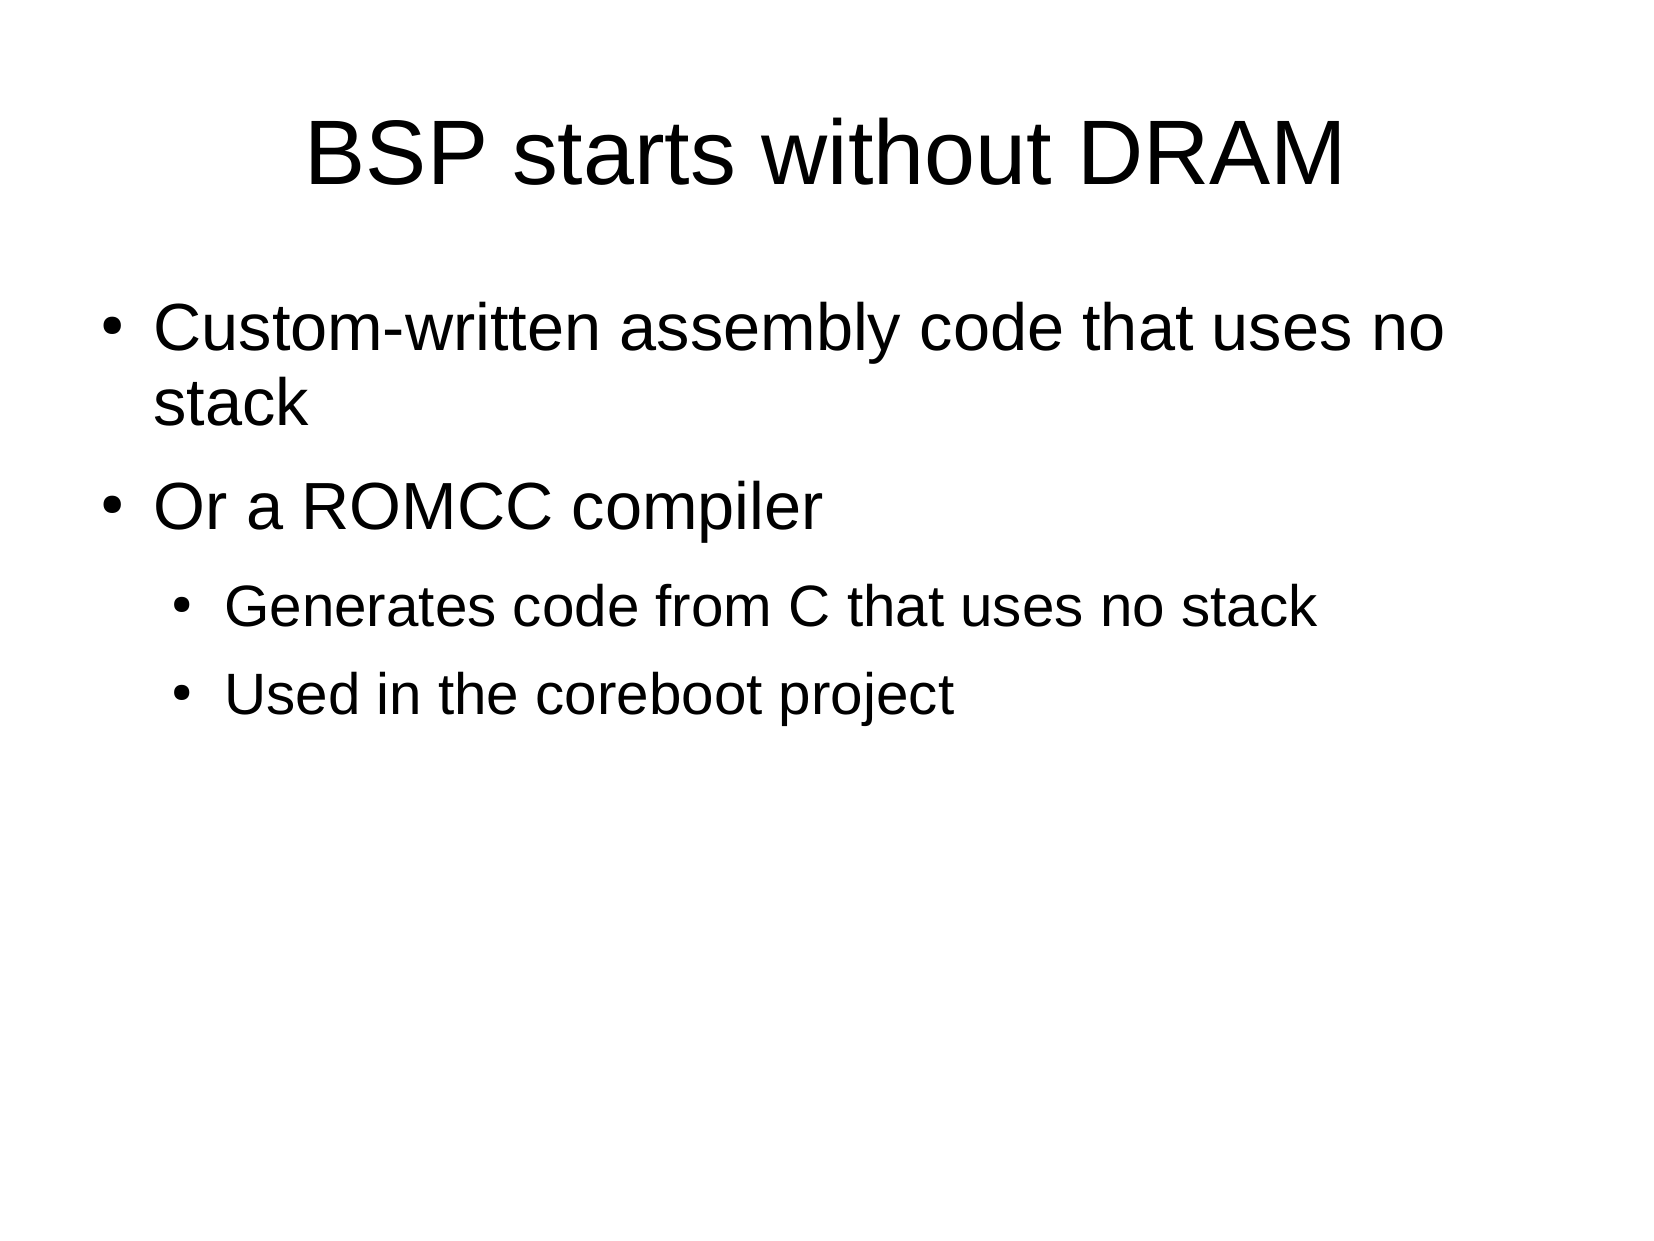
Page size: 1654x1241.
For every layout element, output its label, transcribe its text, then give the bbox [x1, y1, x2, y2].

title BSP starts without DRAM [82, 49, 1571, 257]
list Custom-written assembly code that uses no stack Or a ROMCC compiler Generates code from C that uses no stack Used in the coreboot project [82, 290, 1571, 1010]
